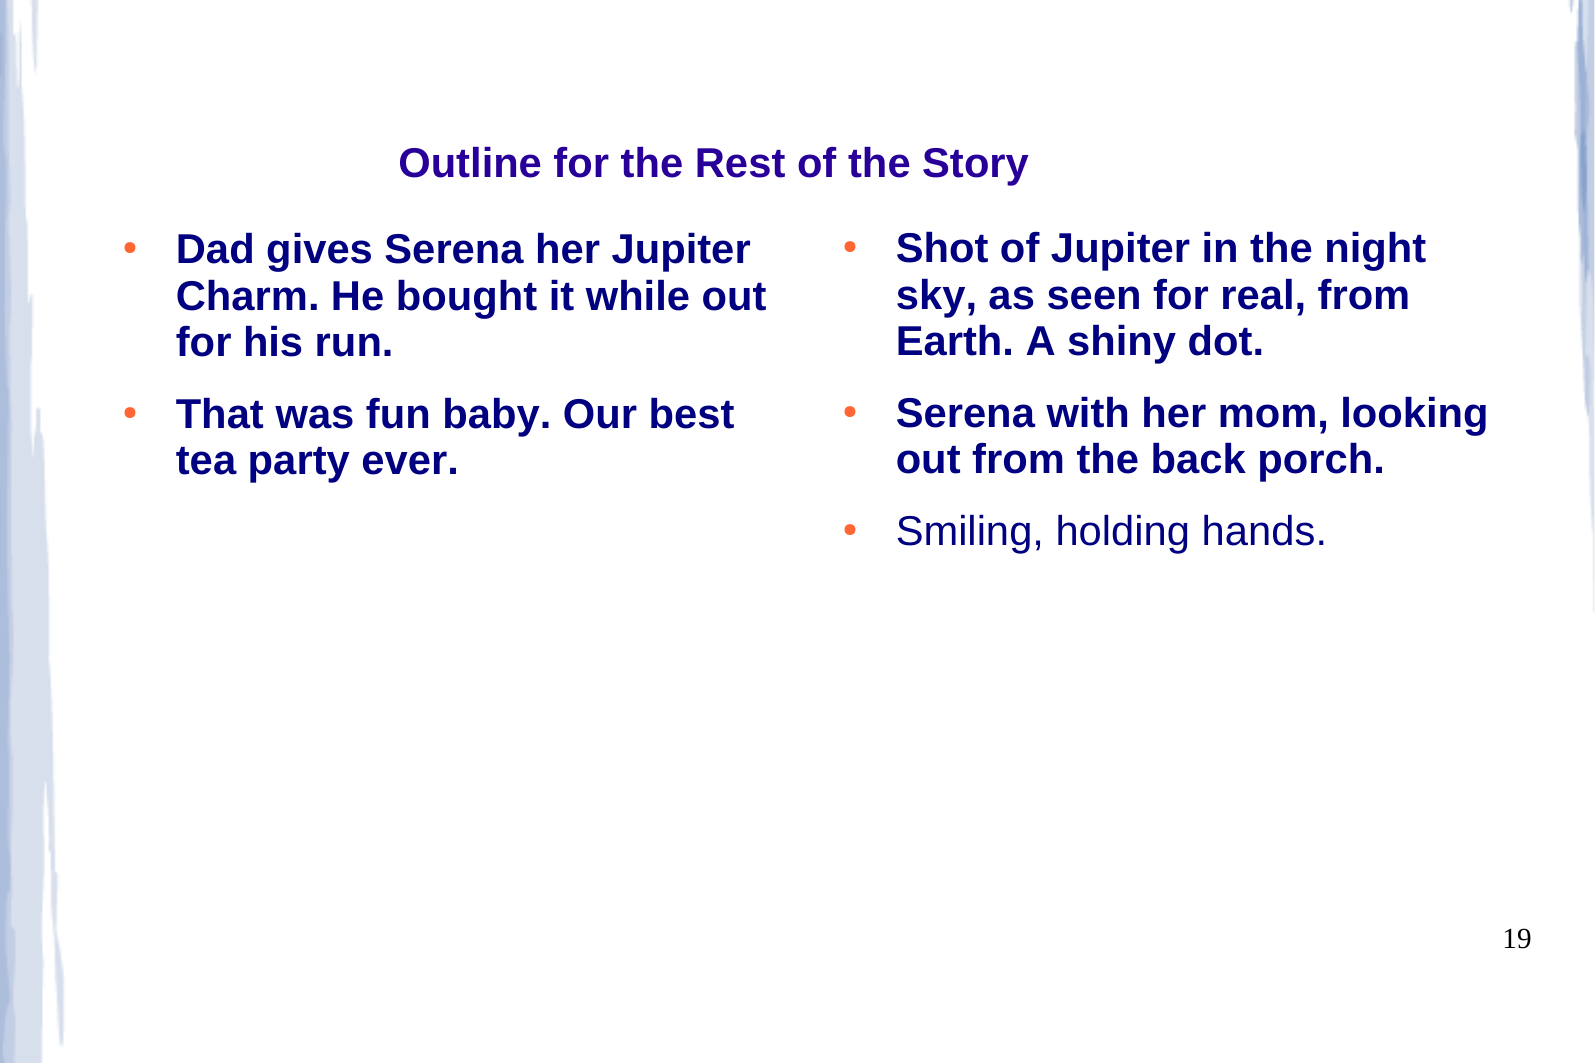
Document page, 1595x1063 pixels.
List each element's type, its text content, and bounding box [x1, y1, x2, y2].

picture [0, 0, 1595, 1063]
list Shot of Jupiter in the night sky, as seen for real, from Earth. A shiny dot. Serena with her mom, looking out from the back porch. Smiling, holding hands. [825, 225, 1509, 826]
list Dad gives Serena her Jupiter Charm. He bought it while out for his run. That was fun baby. Our best tea party ever. [105, 226, 789, 827]
title Outline for the Rest of the Story [345, 60, 1083, 265]
